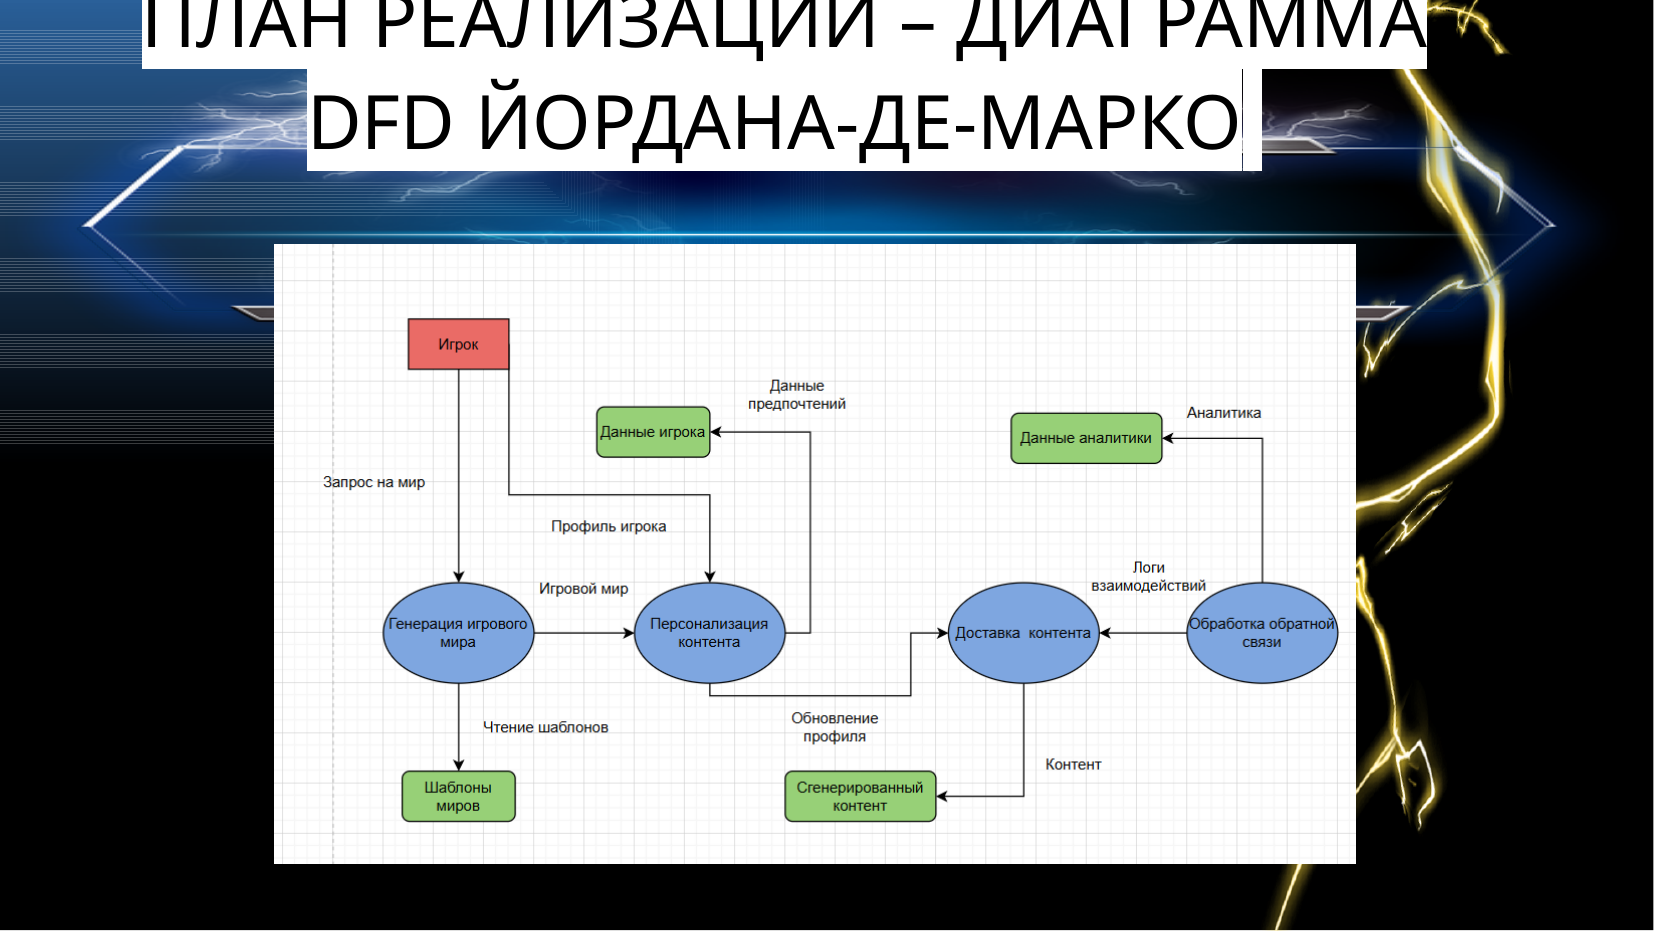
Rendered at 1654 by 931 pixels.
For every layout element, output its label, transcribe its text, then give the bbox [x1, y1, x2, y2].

title План Реализации – Диаграмма dFD Йордана-де-марко [54, 54, 1515, 186]
picture [5, 0, 1624, 931]
